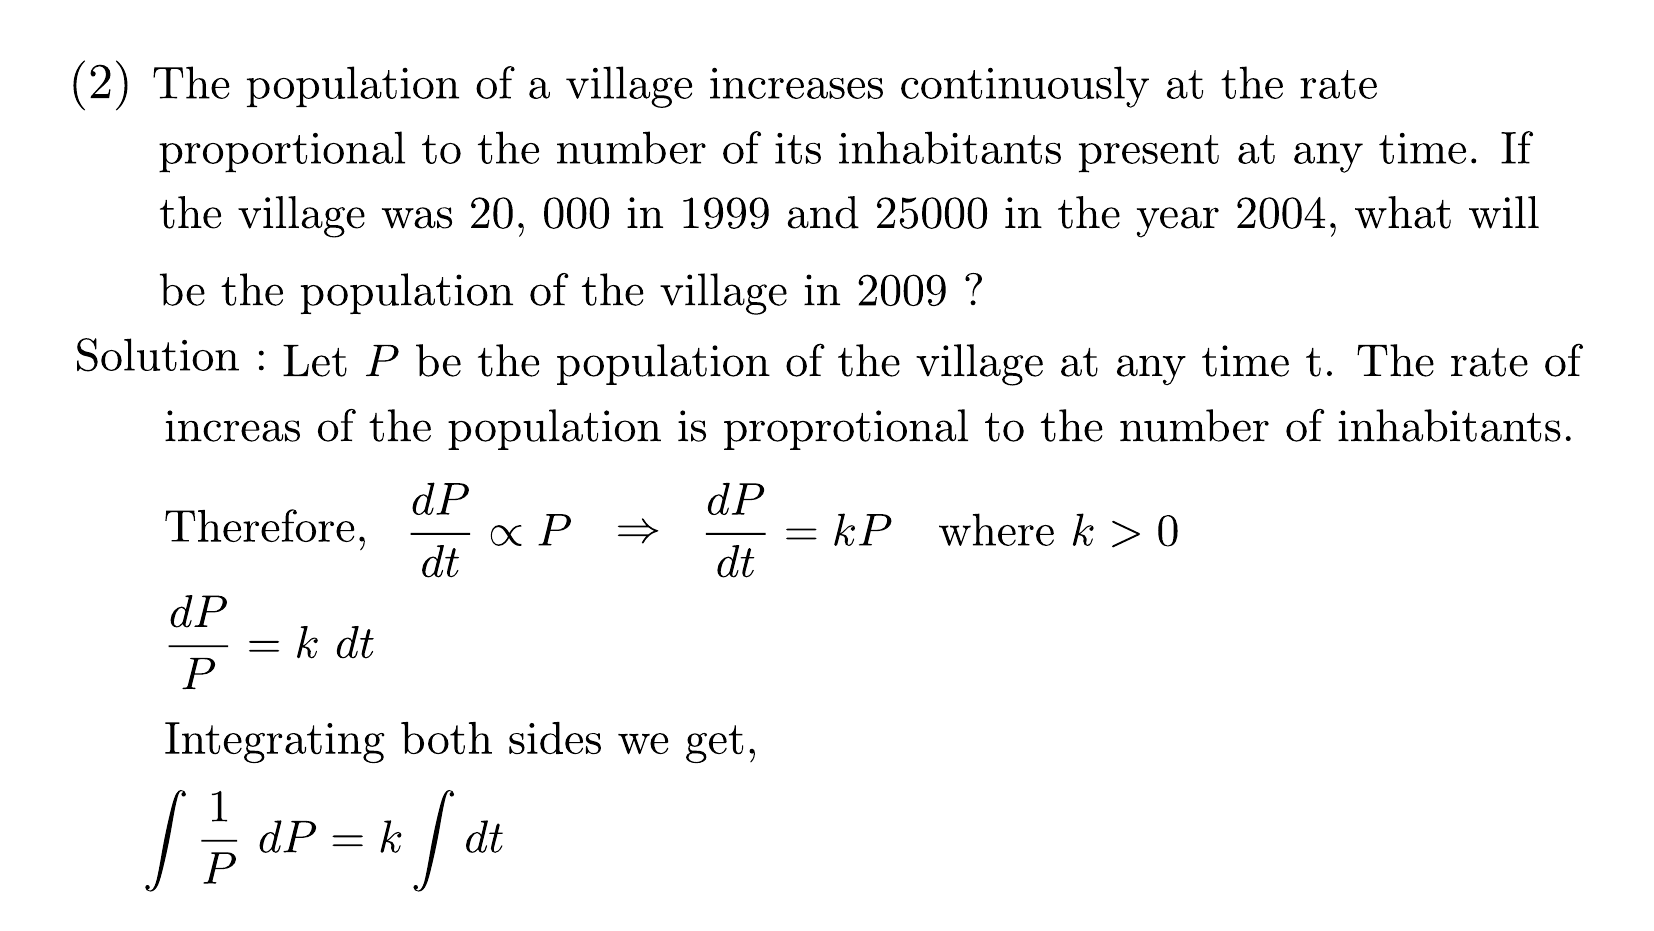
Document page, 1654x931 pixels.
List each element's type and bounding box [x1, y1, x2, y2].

text_box [159, 131, 1534, 173]
subtitle [47, 38, 1607, 896]
text_box [153, 66, 1377, 108]
text_box [165, 408, 1571, 450]
text_box [159, 196, 1539, 238]
text_box [165, 721, 755, 764]
text_box [617, 518, 659, 544]
text_box [410, 482, 572, 578]
text_box [71, 60, 128, 111]
text_box [283, 343, 1584, 386]
text_box [168, 595, 374, 690]
text_box [159, 272, 982, 315]
text_box [705, 482, 1178, 578]
text_box [144, 789, 504, 892]
text_box [165, 509, 365, 551]
text_box [76, 338, 264, 372]
